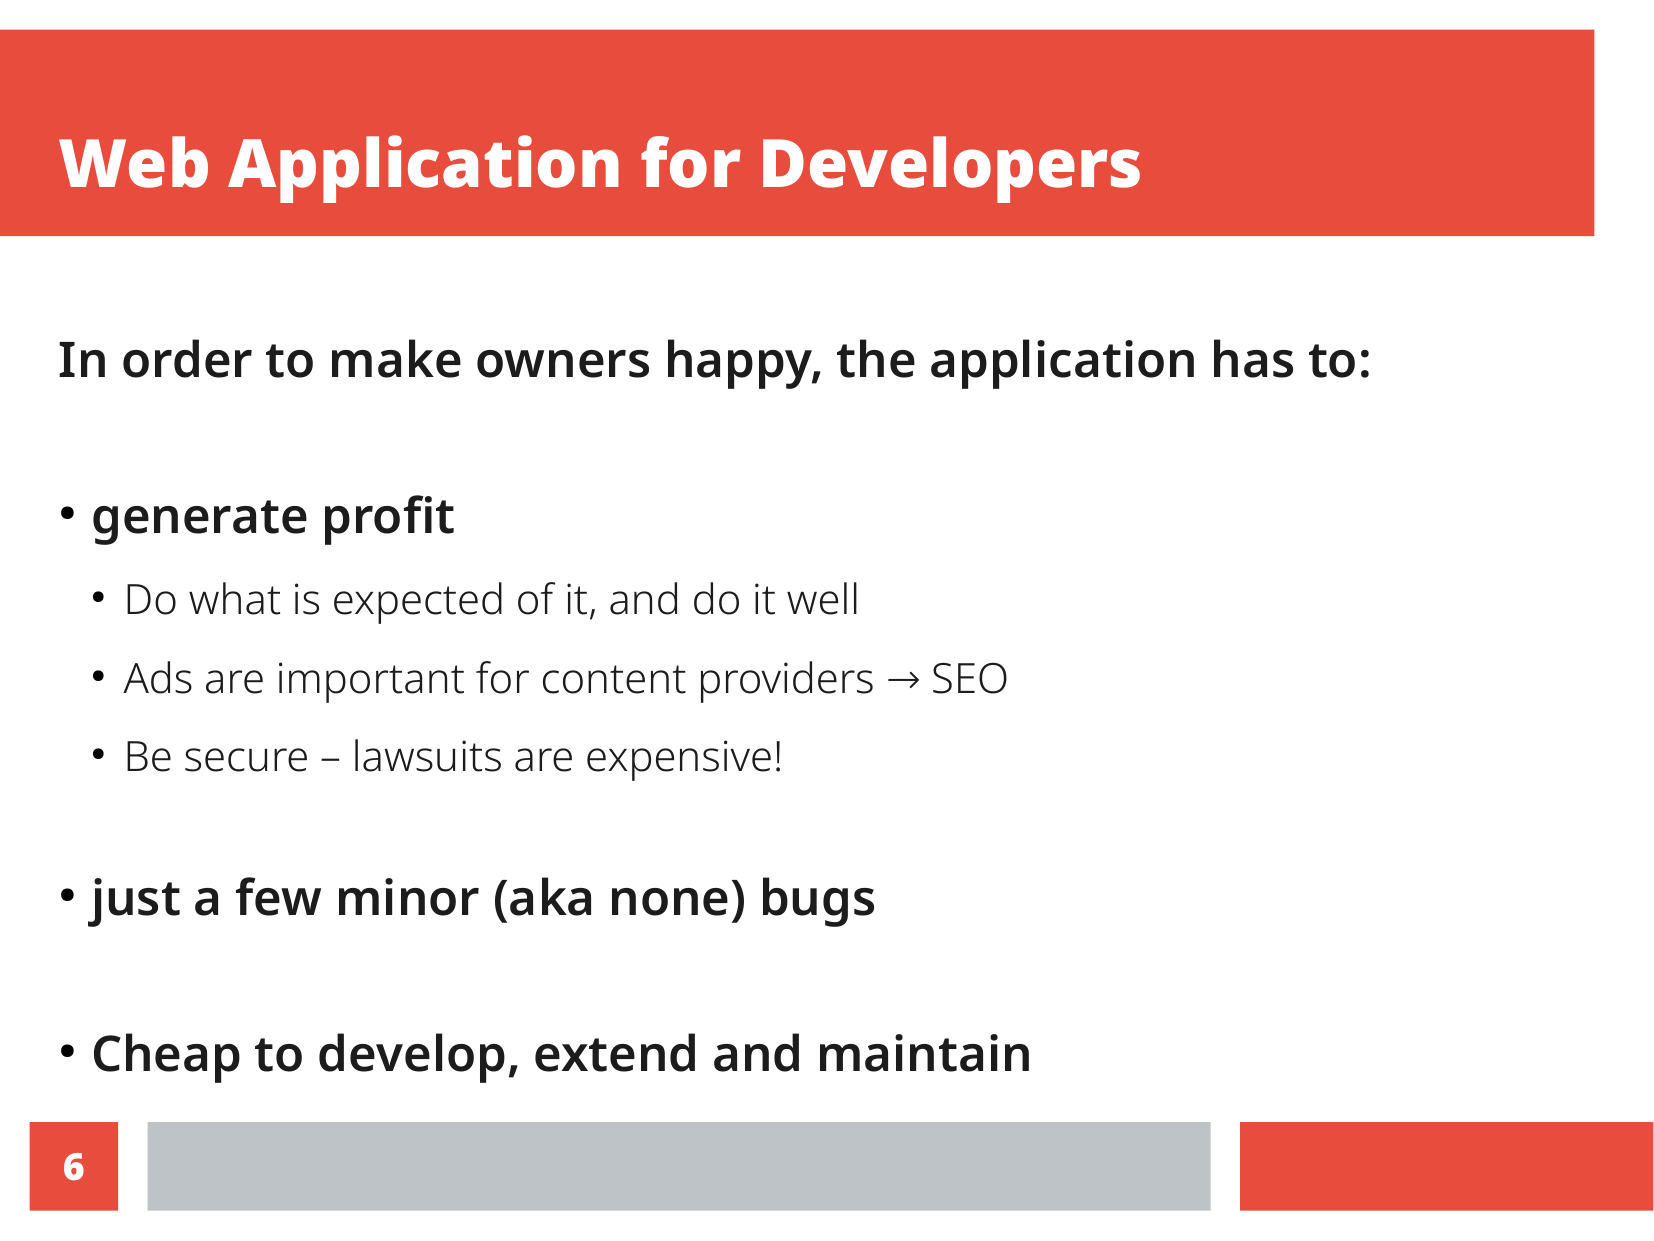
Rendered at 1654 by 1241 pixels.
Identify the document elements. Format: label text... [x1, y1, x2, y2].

title Web Application for Developers [59, 59, 1595, 207]
list In order to make owners happy, the application has to: generate profit Do what is expected of it, and do it well Ads are important for content providers → SEO Be secure – lawsuits are expensive! just a few minor (aka none) bugs Cheap to develop, extend and maintain [59, 324, 1565, 1093]
